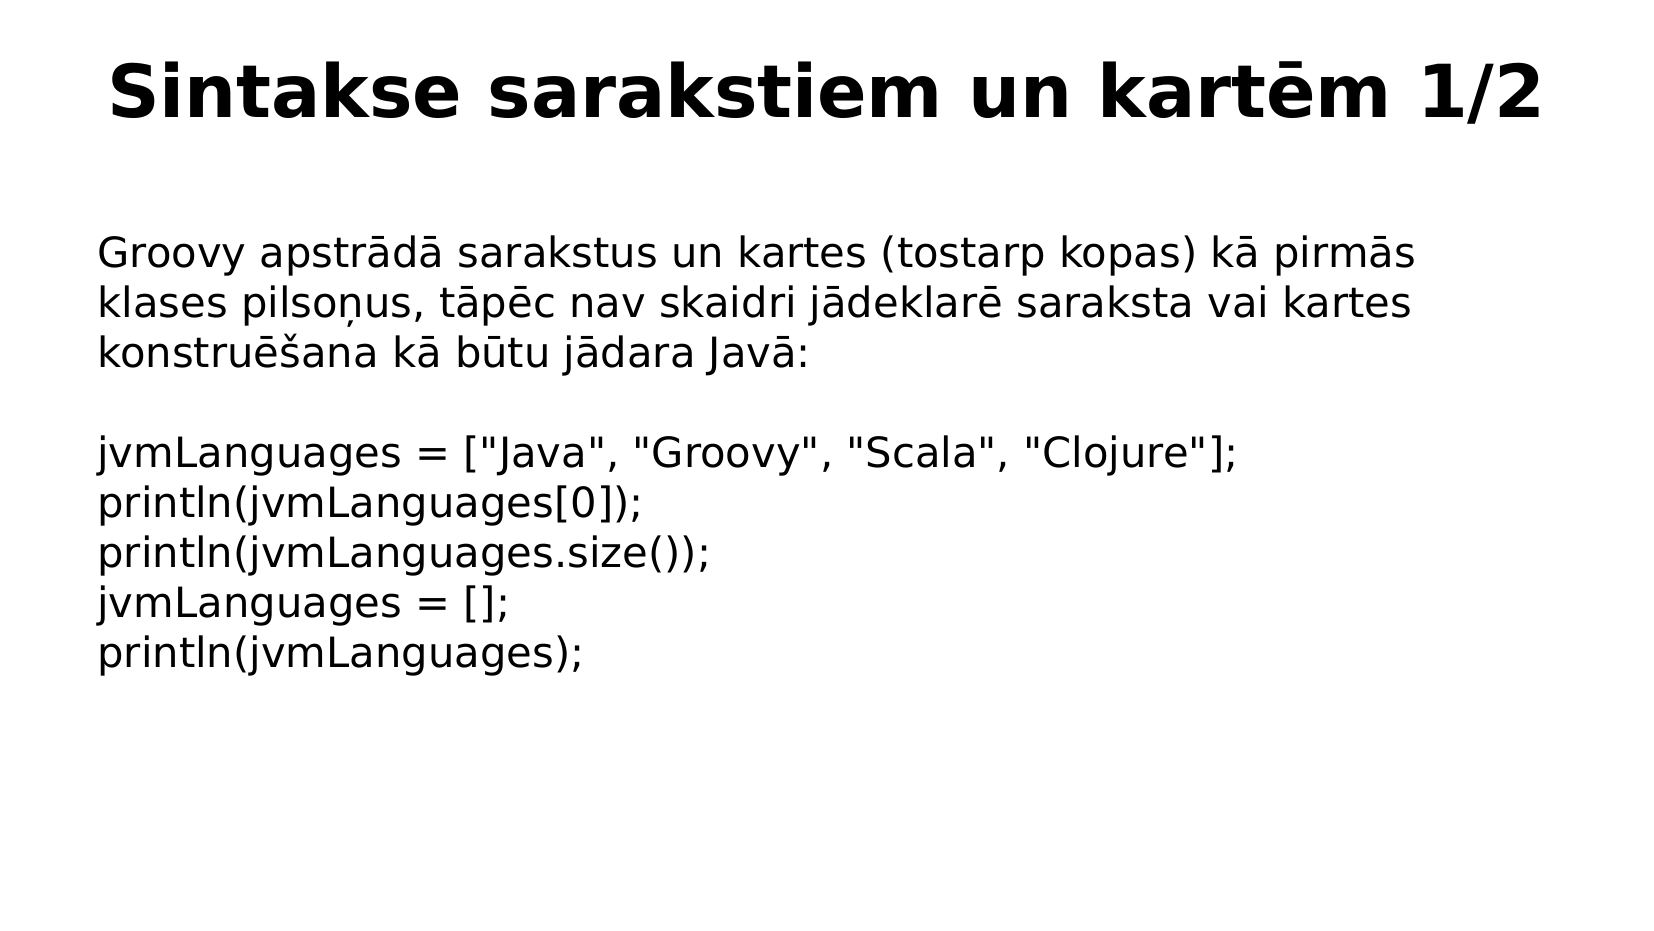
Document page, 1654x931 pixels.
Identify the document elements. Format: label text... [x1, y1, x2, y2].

title Sintakse sarakstiem un kartēm 1/2 [82, 37, 1571, 147]
list Groovy apstrādā sarakstus un kartes (tostarp kopas) kā pirmās klases pilsoņus, tāpēc nav skaidri jādeklarē saraksta vai kartes konstruēšana kā būtu jādara Javā: jvmLanguages = ["Java", "Groovy", "Scala", "Clojure"]; println(jvmLanguages[0]); println(jvmLanguages.size()); jvmLanguages = []; println(jvmLanguages); [82, 217, 1571, 758]
